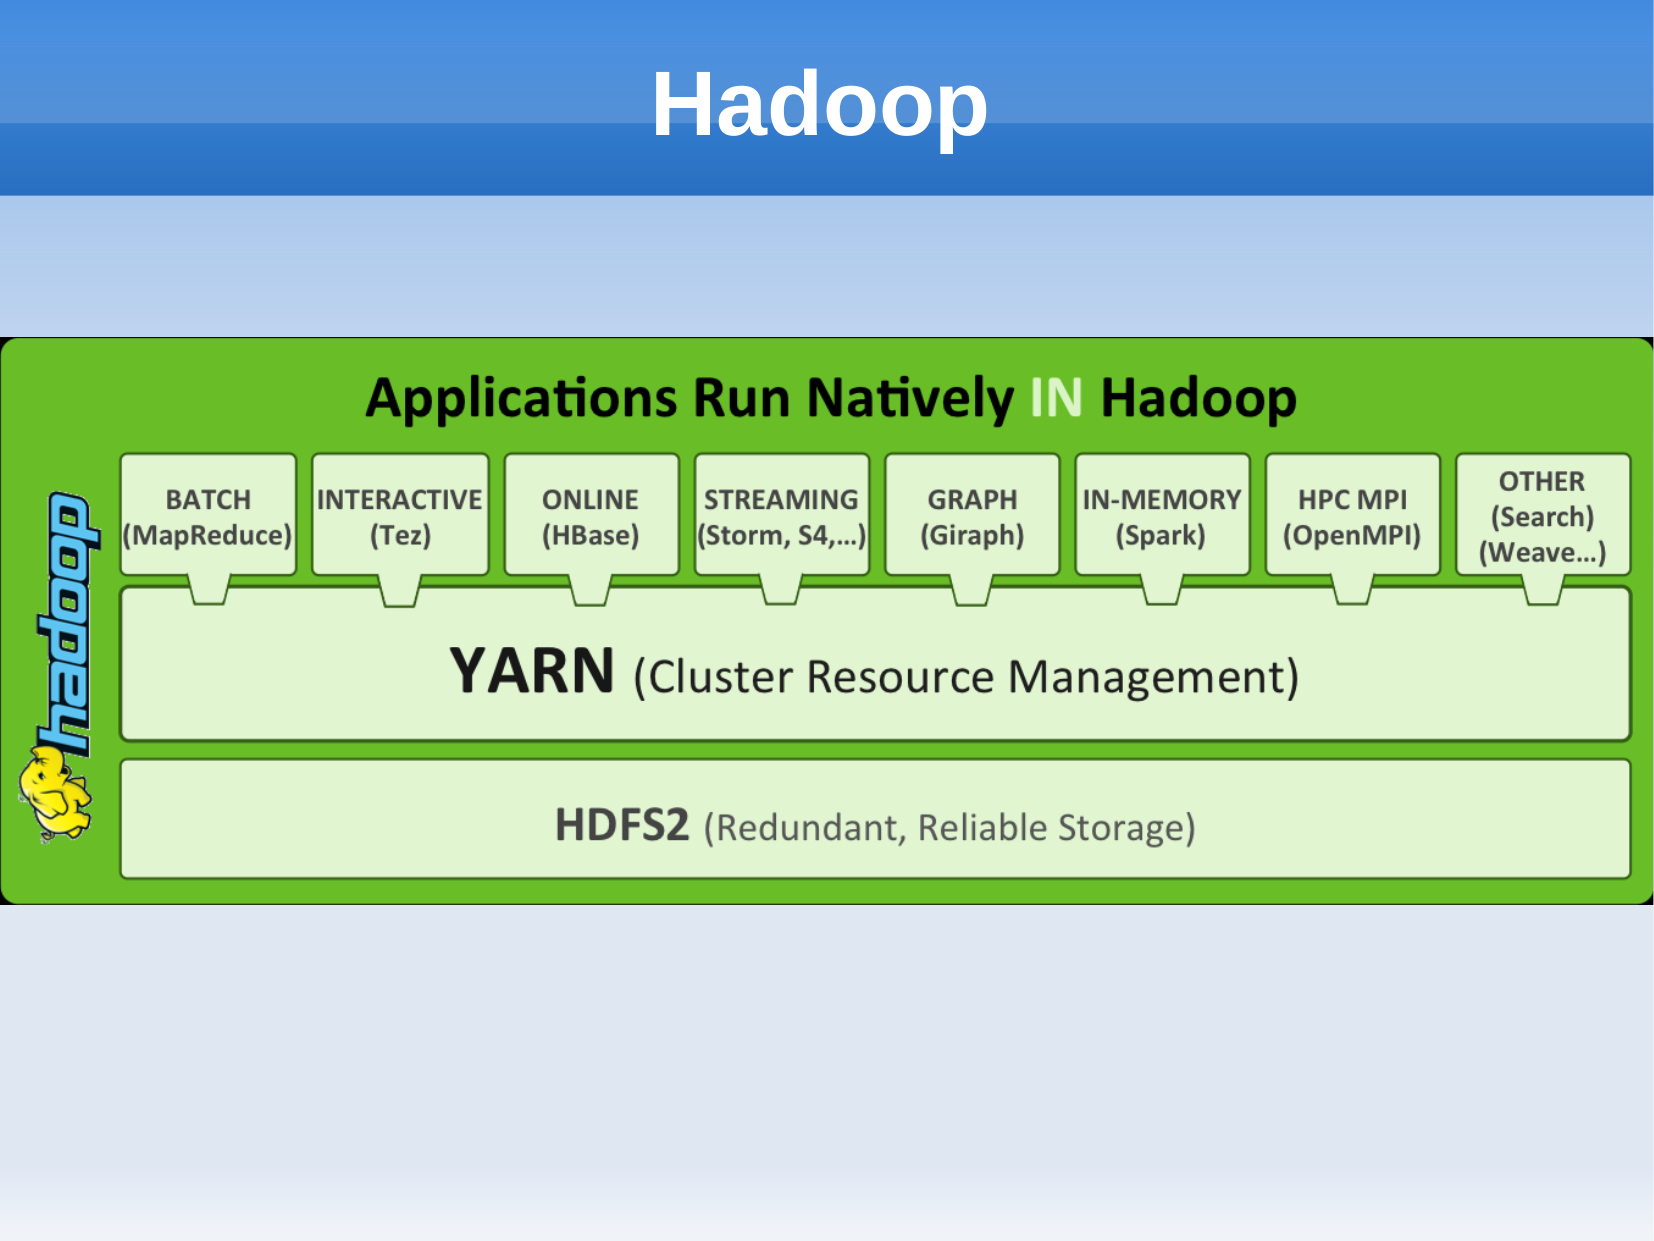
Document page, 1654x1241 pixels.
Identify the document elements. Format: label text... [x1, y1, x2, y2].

picture [0, 0, 1654, 1241]
title Hadoop [76, 7, 1565, 200]
